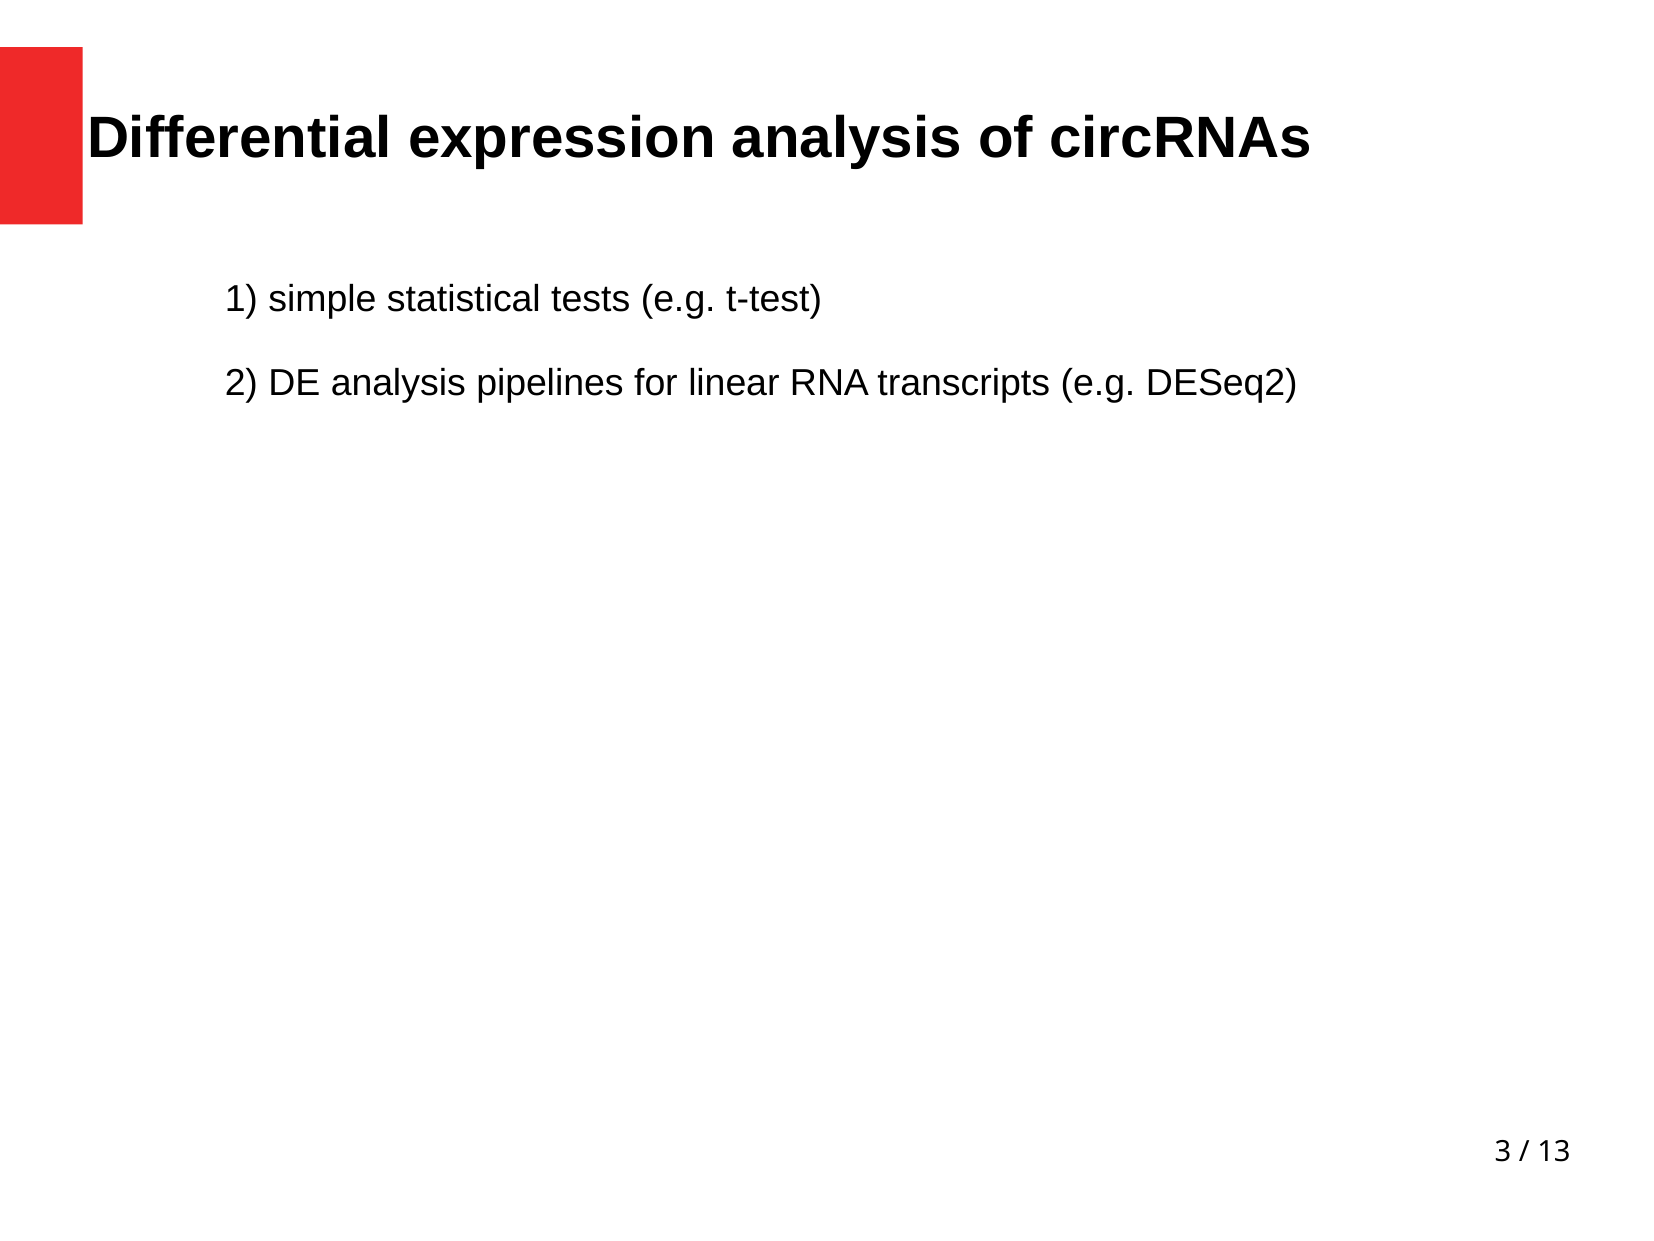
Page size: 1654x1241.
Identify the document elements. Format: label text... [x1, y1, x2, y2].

text_box Differential expression analysis of circRNAs [72, 96, 1651, 196]
text_box 1) simple statistical tests (e.g. t-test) 2) DE analysis pipelines for linear RNA transcripts (e.g. DESeq2) [210, 270, 1426, 453]
